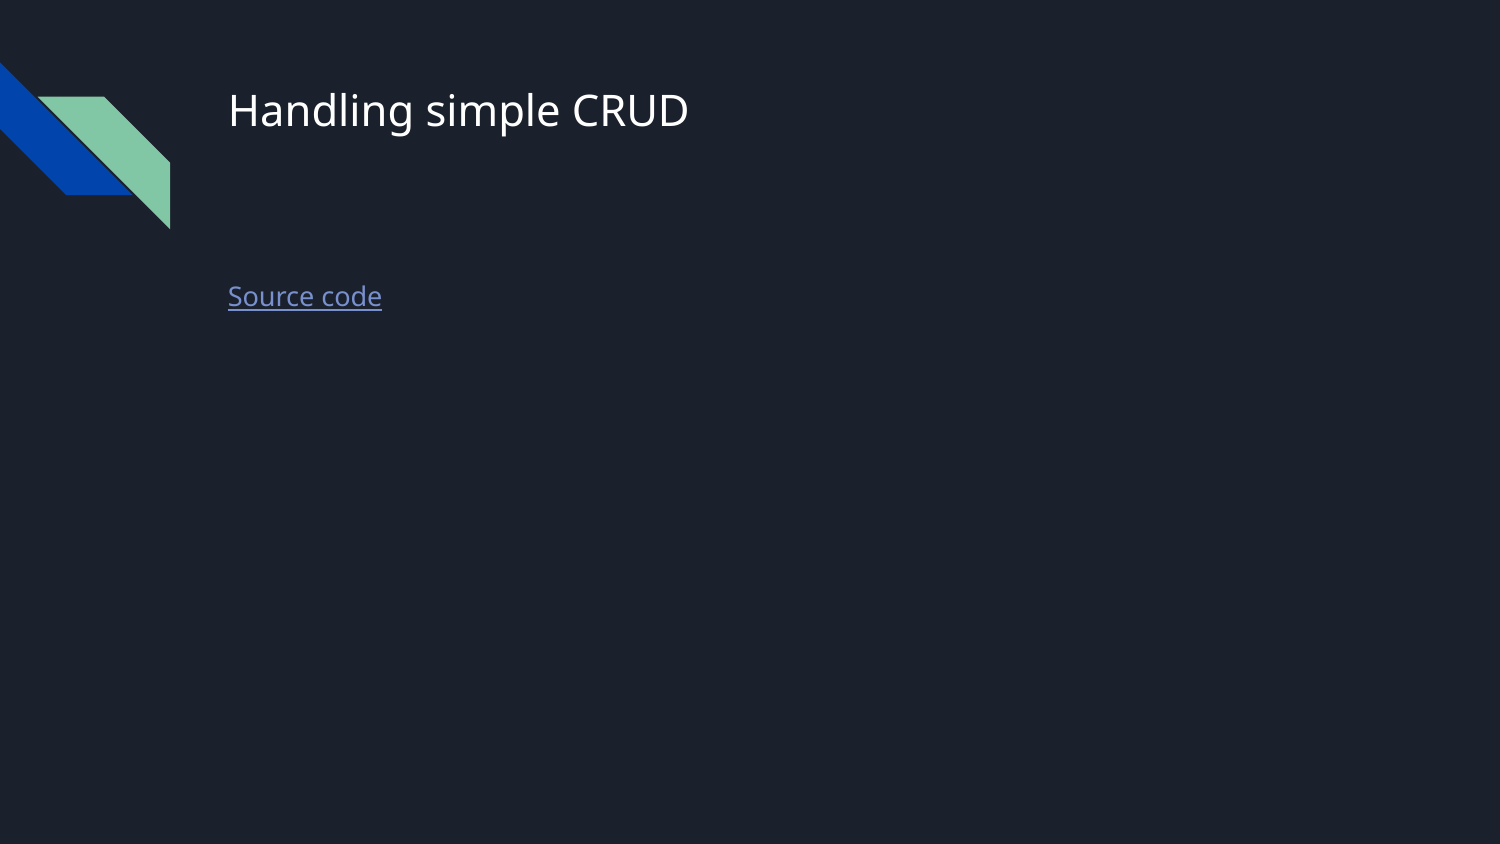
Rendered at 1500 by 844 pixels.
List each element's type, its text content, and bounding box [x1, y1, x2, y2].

title Handling simple CRUD [212, 64, 1368, 215]
list Source code [212, 257, 1368, 735]
